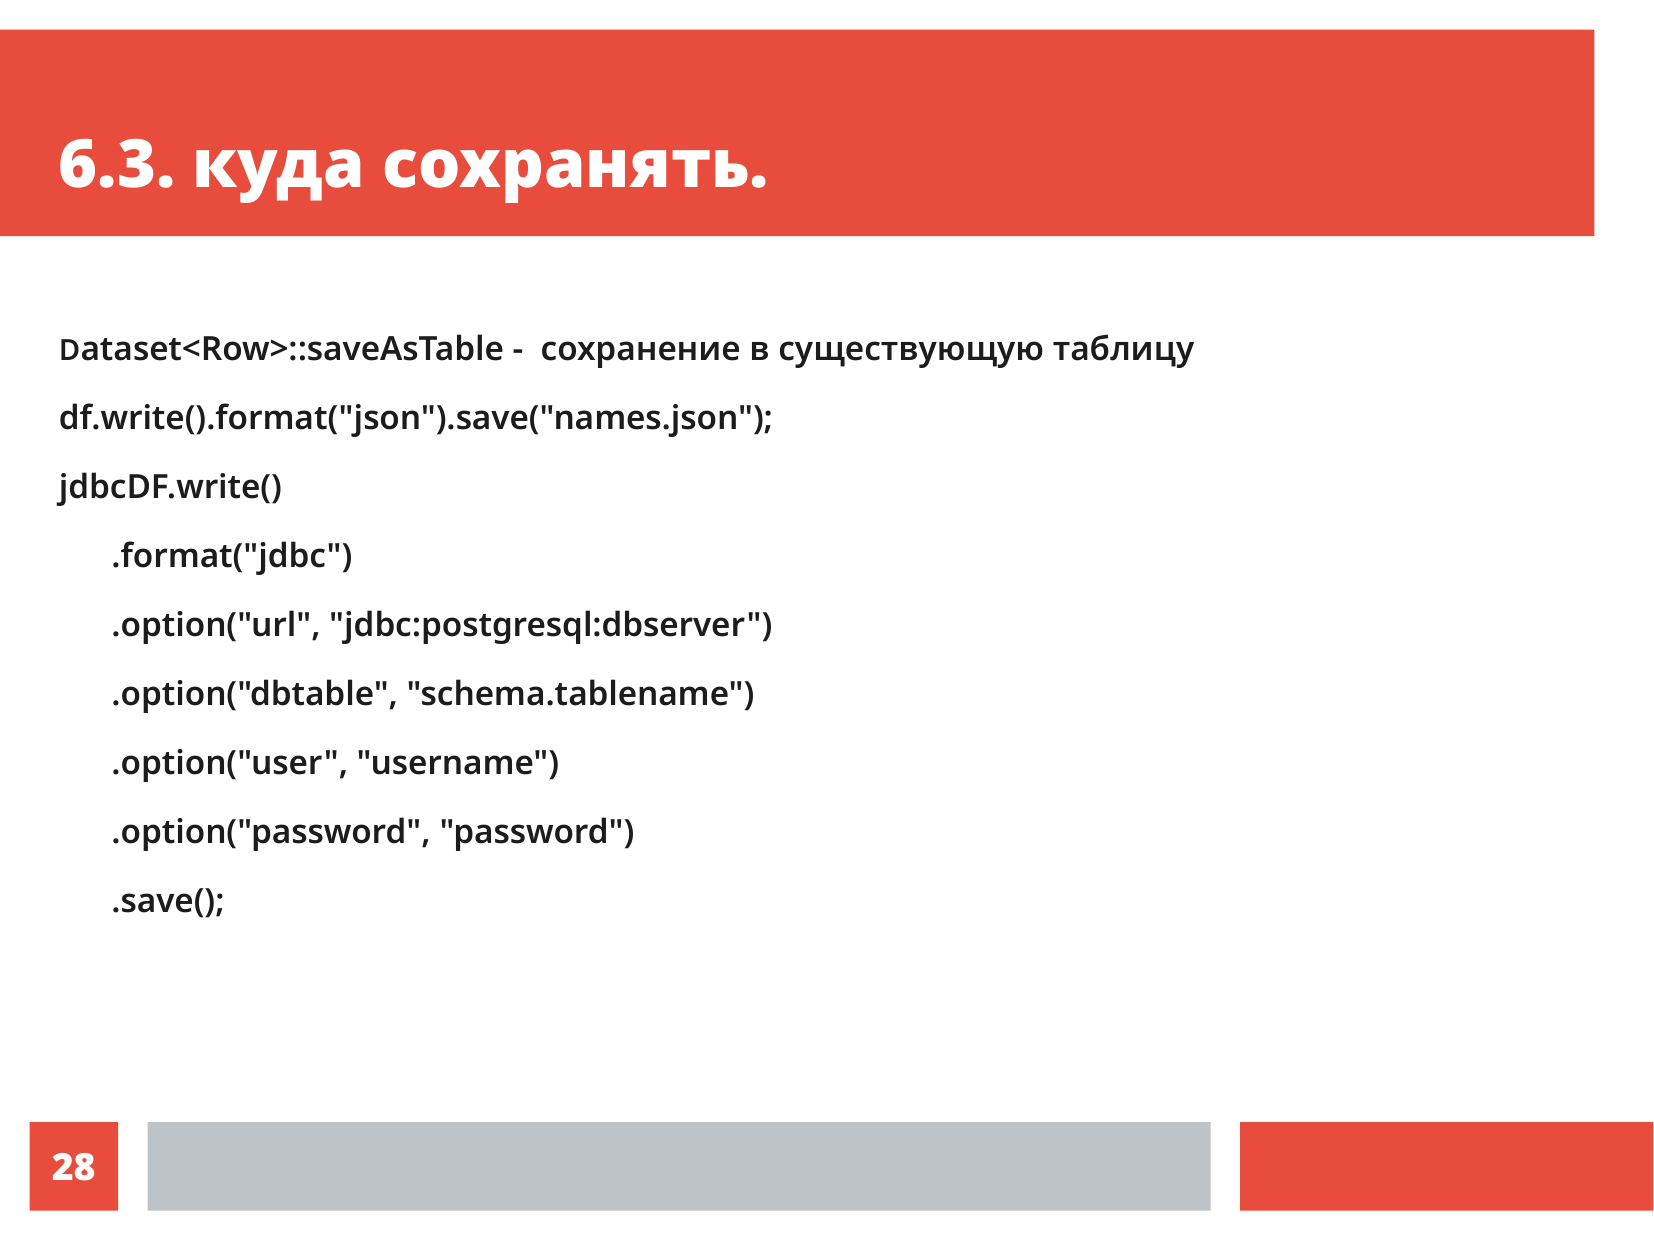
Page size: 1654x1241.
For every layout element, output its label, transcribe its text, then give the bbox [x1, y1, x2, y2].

title 6.3. куда сохранять. [59, 59, 1595, 207]
list Dataset<Row>::saveAsTable - сохранение в существующую таблицу df.write().format("json").save("names.json"); jdbcDF.write() .format("jdbc") .option("url", "jdbc:postgresql:dbserver") .option("dbtable", "schema.tablename") .option("user", "username") .option("password", "password") .save(); [59, 324, 1565, 1093]
